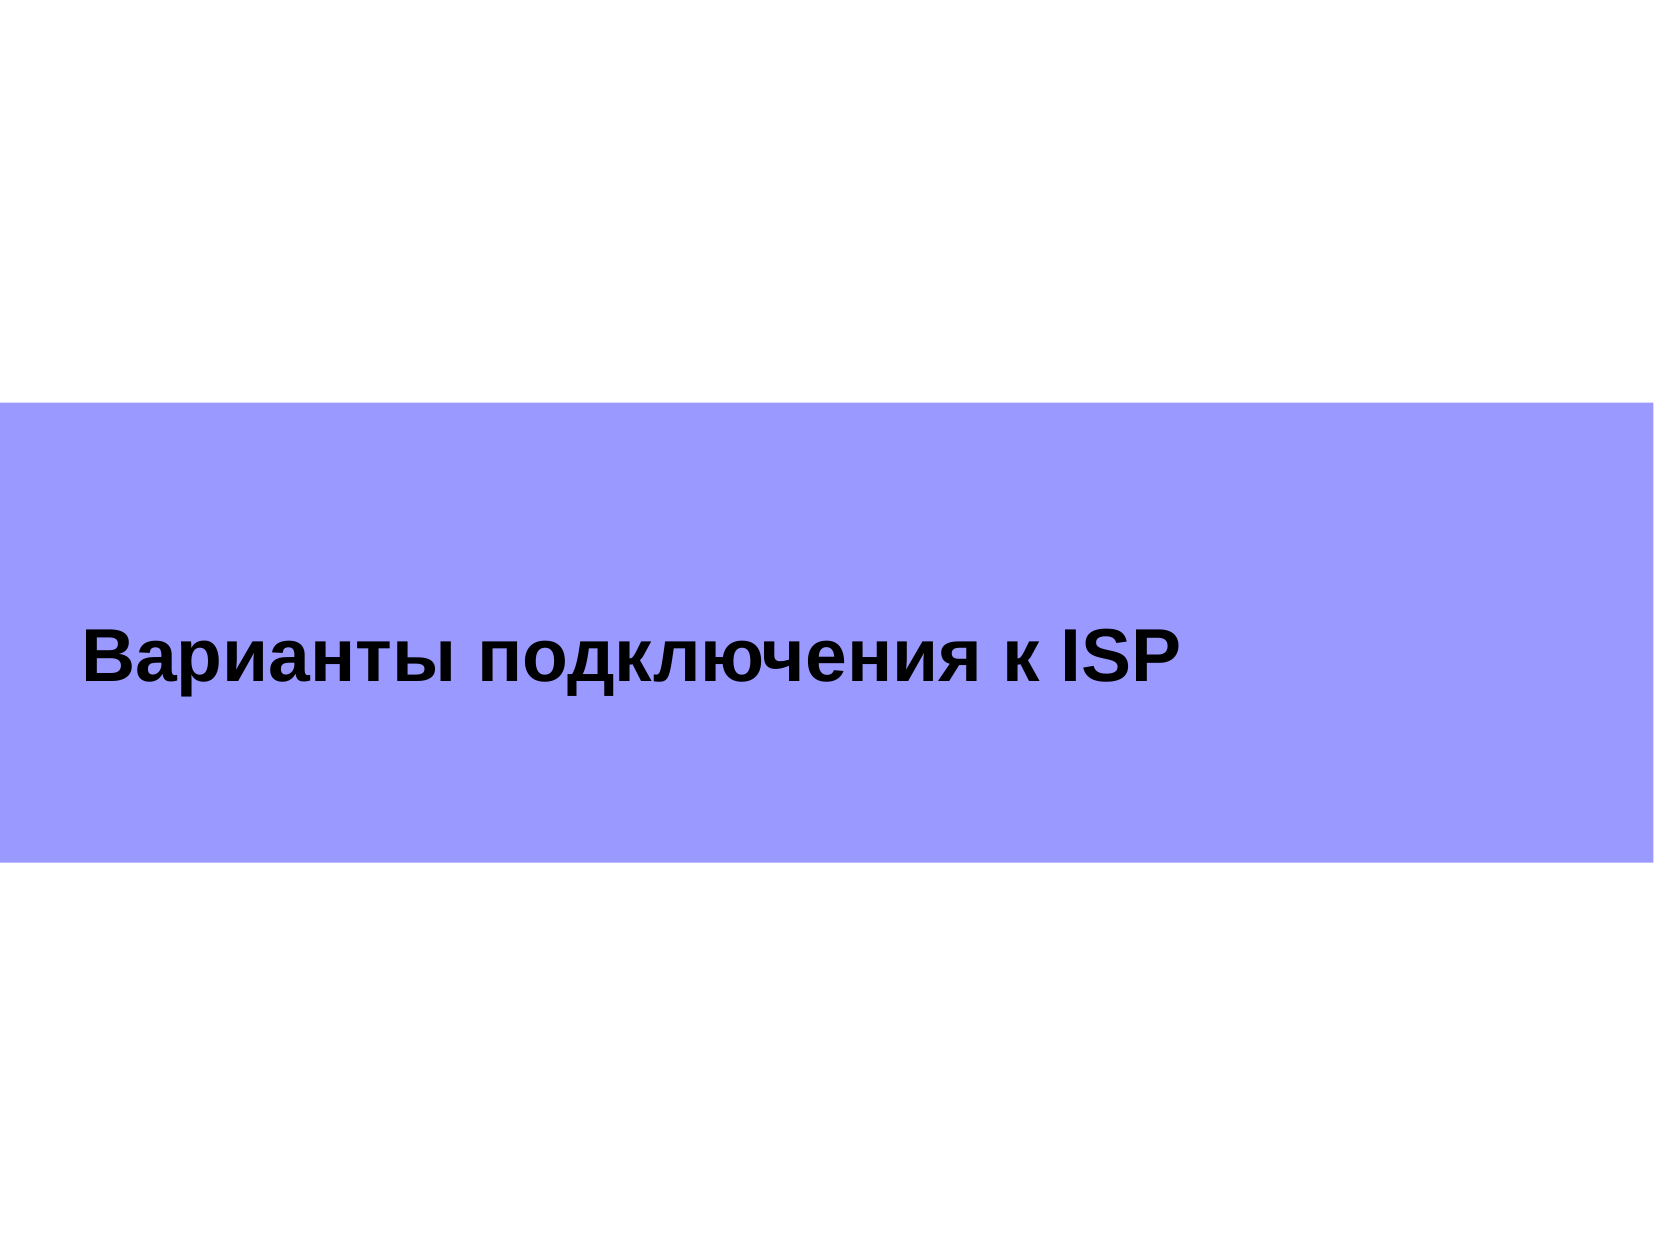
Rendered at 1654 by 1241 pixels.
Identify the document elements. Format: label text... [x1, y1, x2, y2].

text_box Варианты подключения к ISP [67, 610, 1530, 762]
